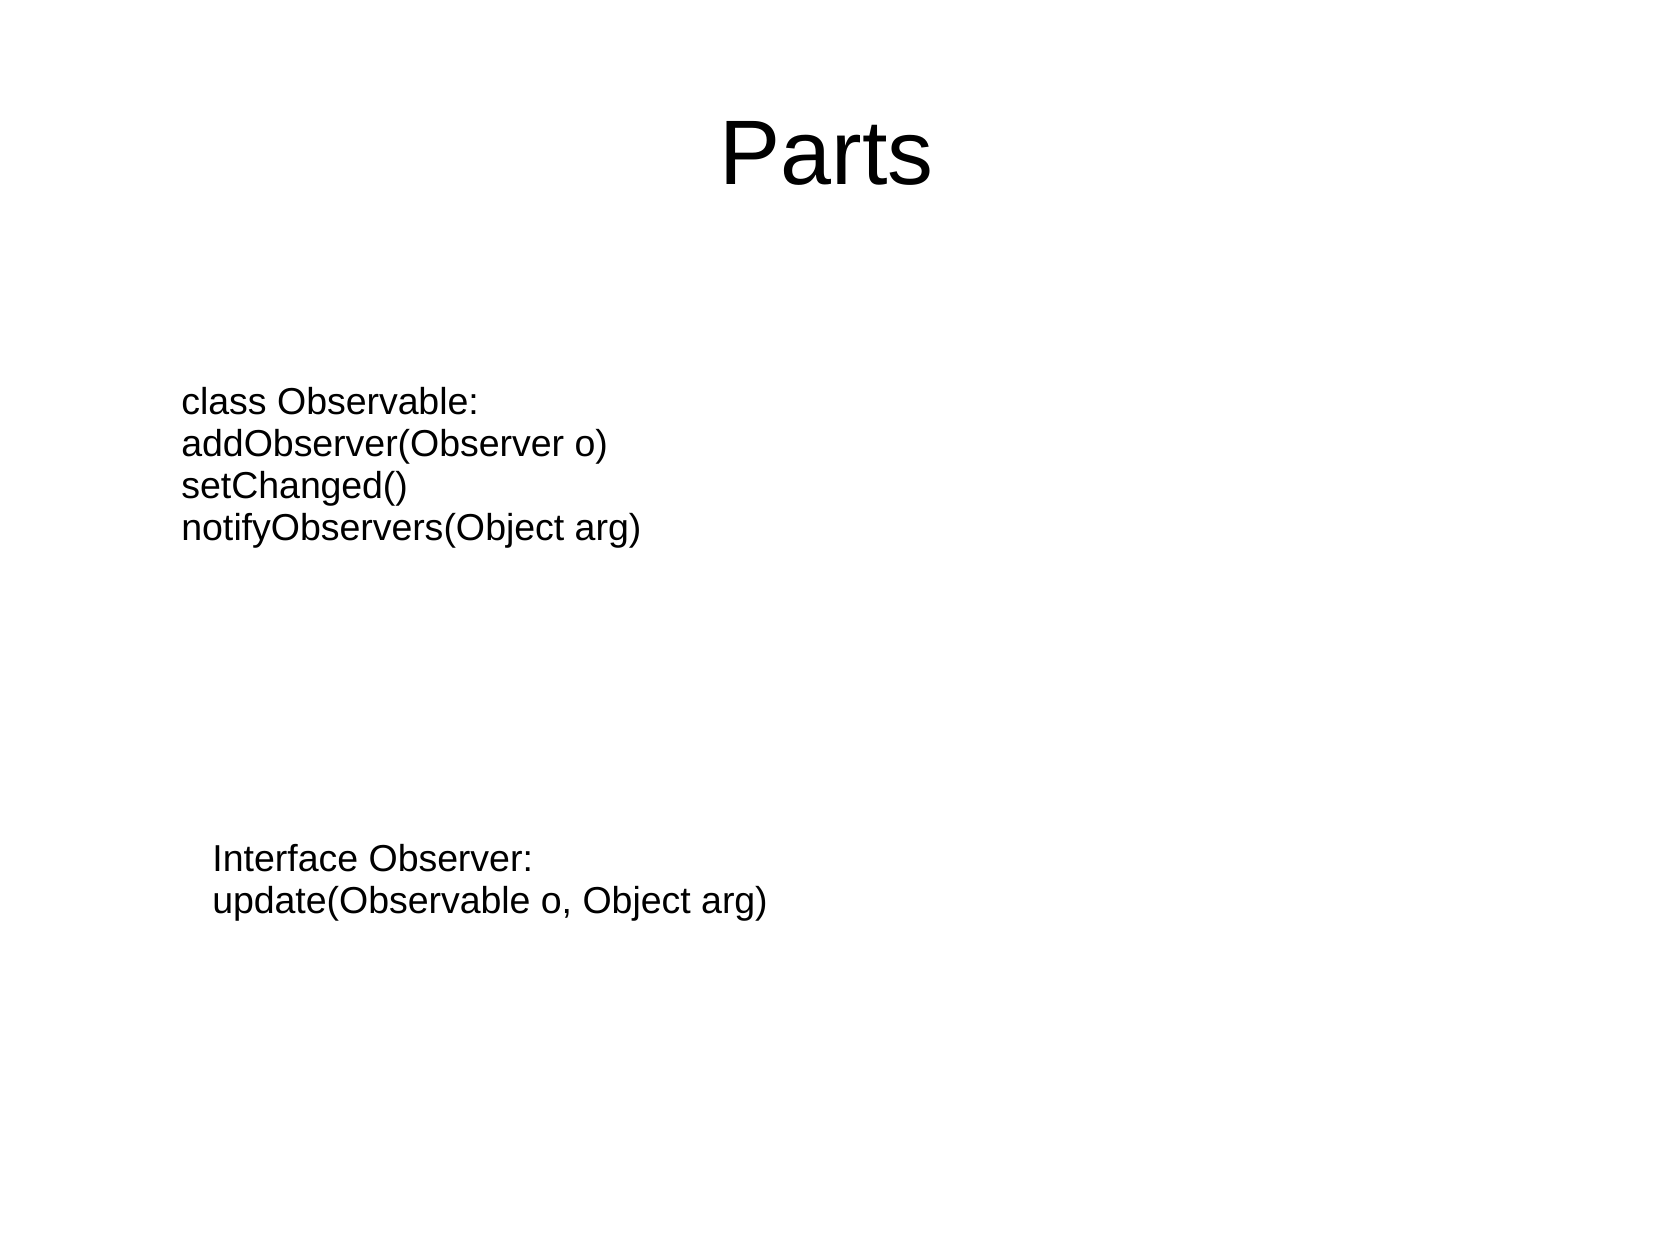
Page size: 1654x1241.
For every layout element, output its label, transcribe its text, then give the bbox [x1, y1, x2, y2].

text_box class Observable: addObserver(Observer o) setChanged() notifyObservers(Object arg) [165, 372, 575, 576]
text_box Interface Observer: update(Observable o, Object arg) [197, 829, 684, 940]
title Parts [82, 56, 1571, 250]
